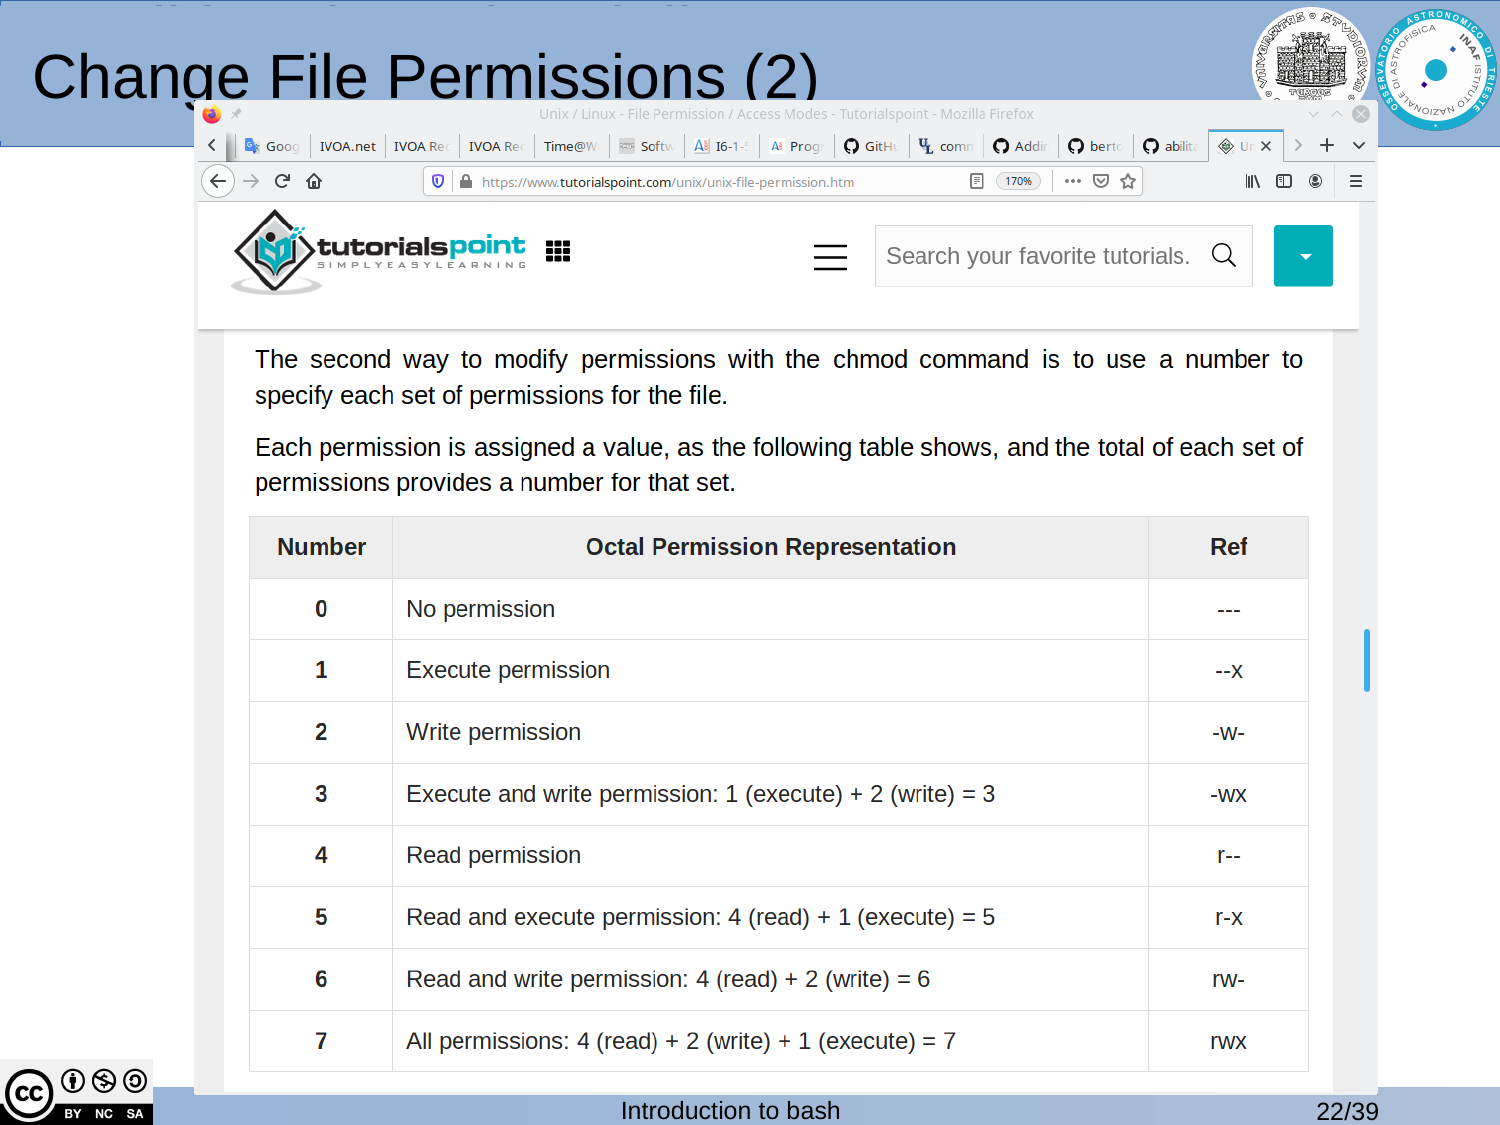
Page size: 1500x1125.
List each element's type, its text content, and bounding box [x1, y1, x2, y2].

title Traditional service delivery [0, 0, 1500, 135]
text_box Change File Permissions (2) [0, 5, 1246, 141]
picture [194, 100, 1500, 1096]
picture [0, 1059, 153, 1125]
